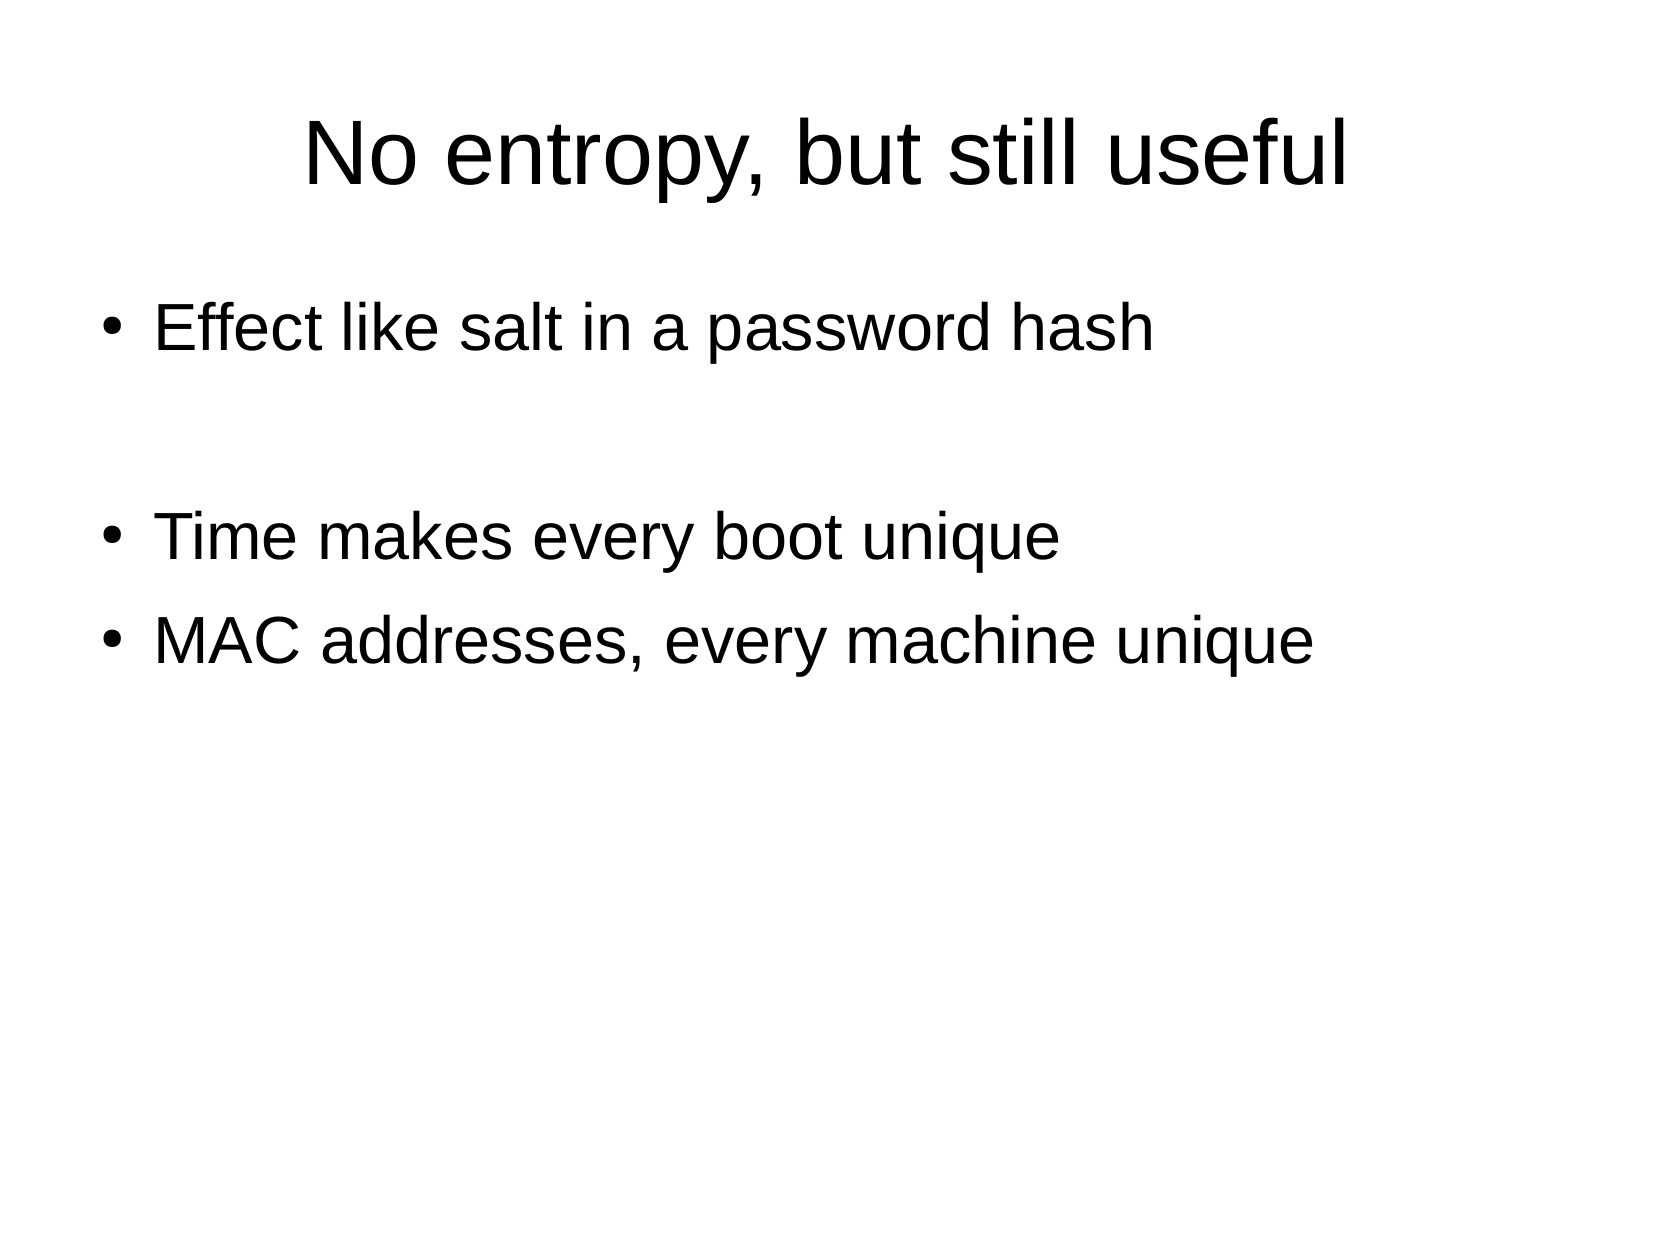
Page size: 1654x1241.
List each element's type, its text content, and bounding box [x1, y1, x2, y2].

title No entropy, but still useful [82, 49, 1571, 257]
list Effect like salt in a password hash Time makes every boot unique MAC addresses, every machine unique [82, 290, 1571, 1010]
